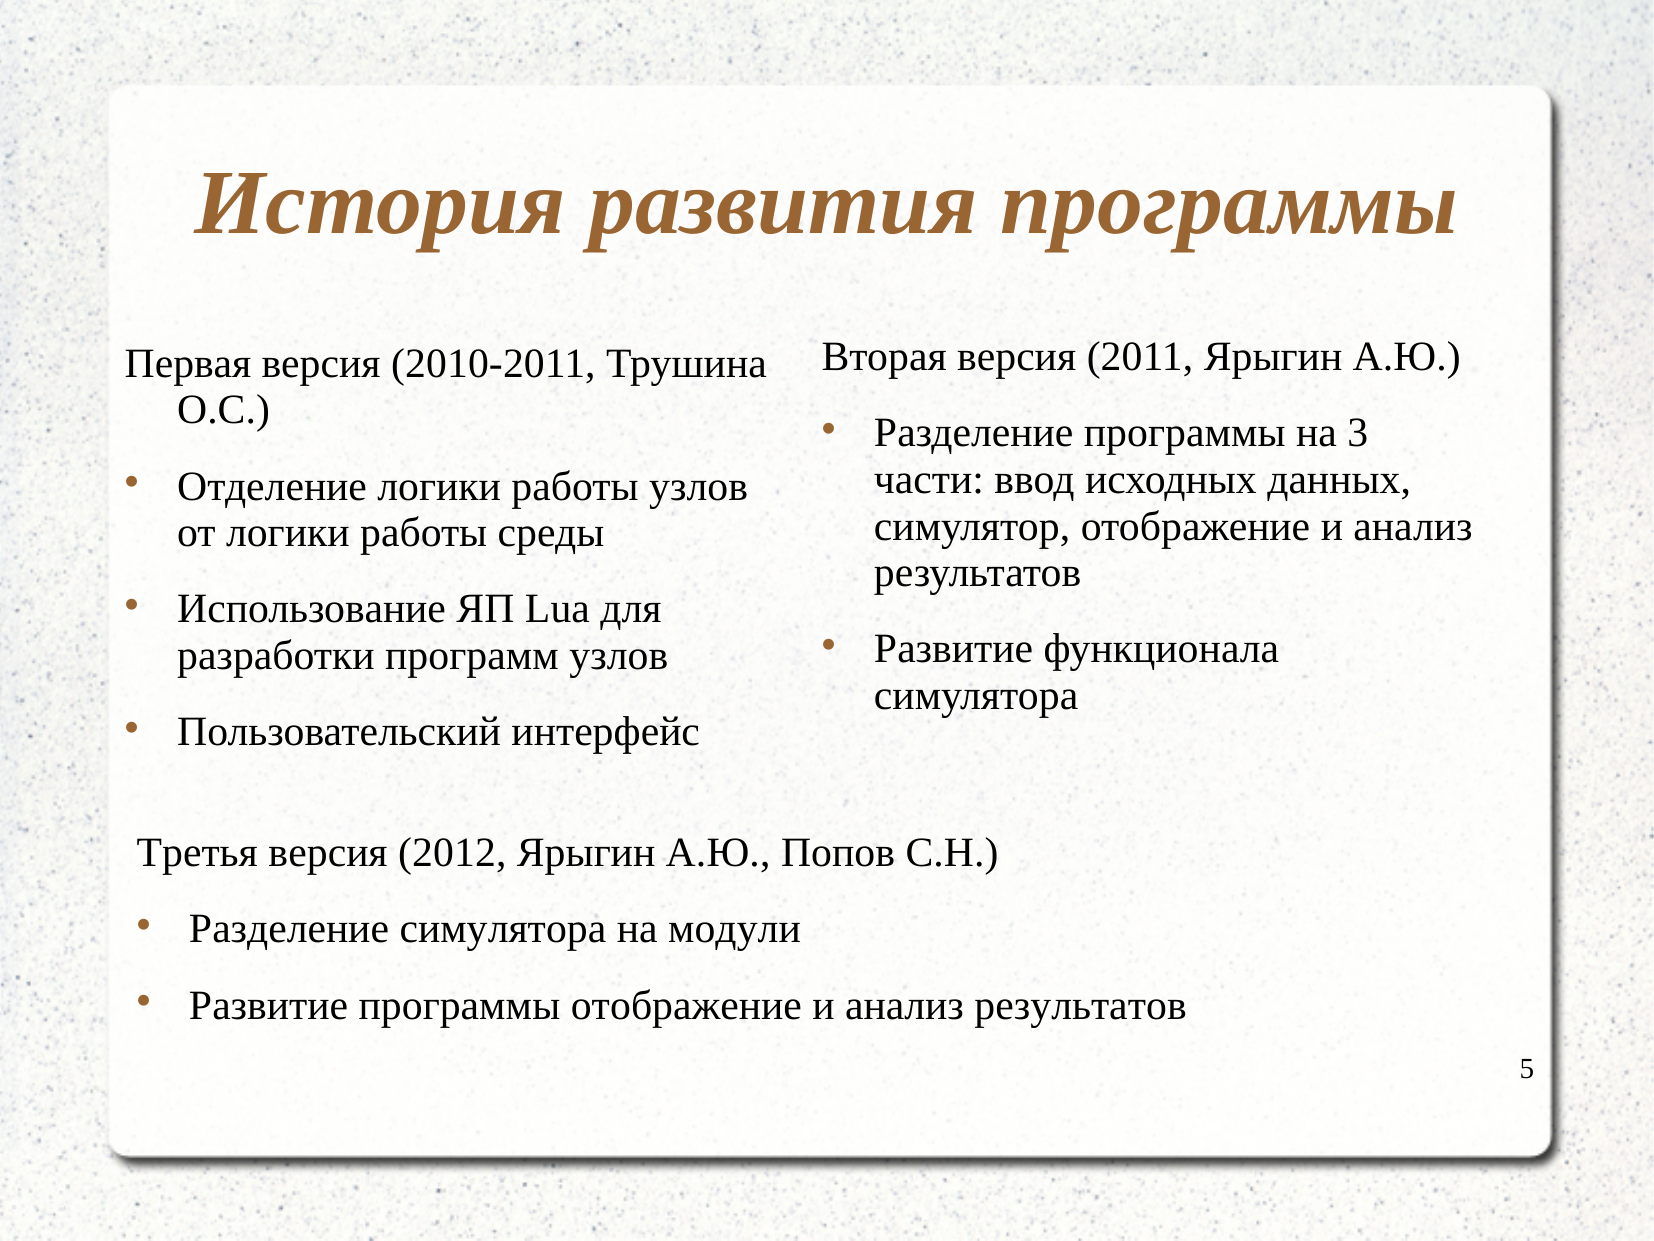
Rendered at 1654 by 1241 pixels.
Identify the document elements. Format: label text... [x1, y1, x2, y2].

list Первая версия (2010-2011, Трушина О.С.) Отделение логики работы узлов от логики работы среды Использование ЯП Lua для разработки программ узлов Пользовательский интерфейс [106, 337, 768, 756]
text_box Третья версия (2012, Ярыгин А.Ю., Попов С.Н.) Разделение симулятора на модули Развитие программы отображение и анализ результатов [118, 826, 1524, 1075]
list Вторая версия (2011, Ярыгин А.Ю.) Разделение программы на 3 части: ввод исходных данных, симулятор, отображение и анализ результатов Развитие функционала симулятора [803, 330, 1478, 755]
picture [0, 0, 1654, 1241]
title История развития программы [118, 96, 1536, 304]
